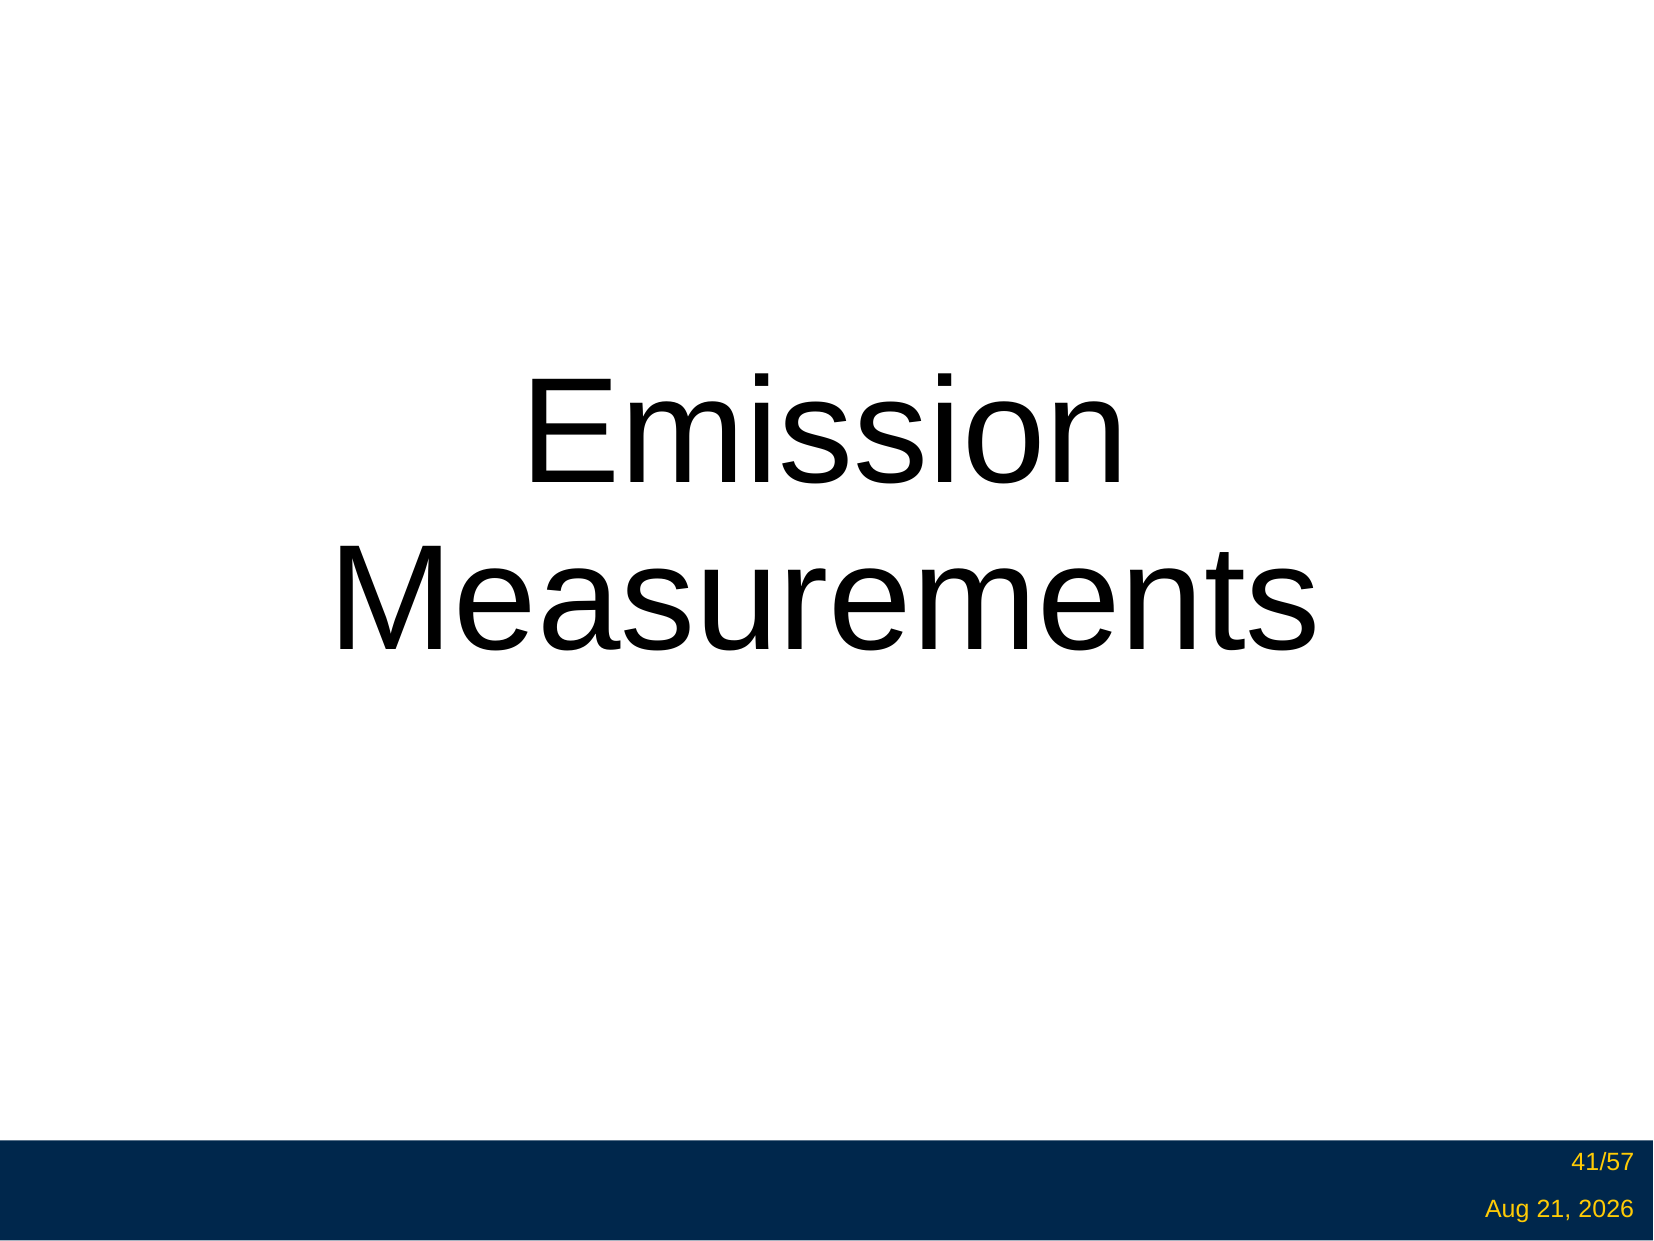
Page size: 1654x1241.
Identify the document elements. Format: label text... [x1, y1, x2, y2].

text_box Emission Measurements [313, 338, 1337, 784]
